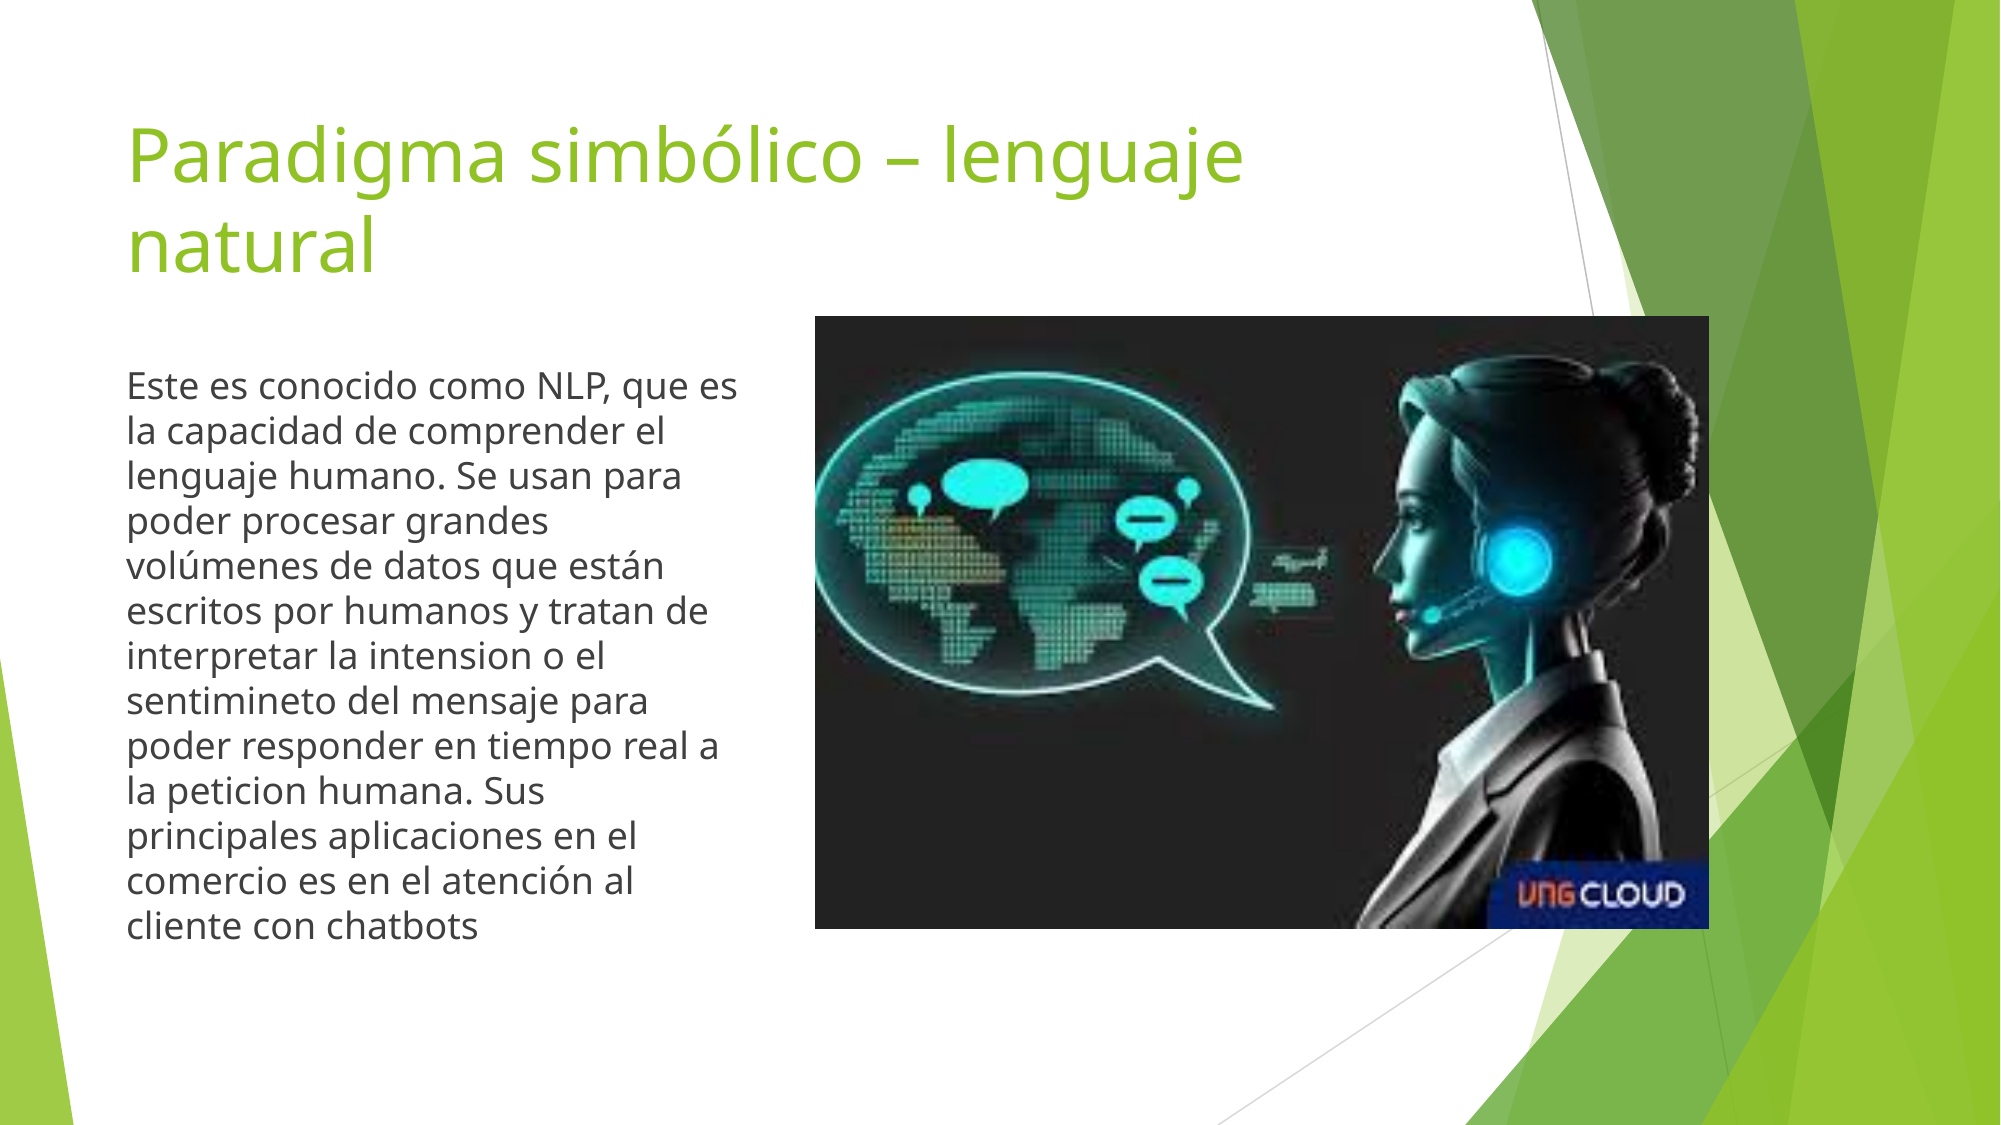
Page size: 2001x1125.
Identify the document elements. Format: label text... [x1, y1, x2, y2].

title Paradigma simbólico – lenguaje natural [111, 99, 1522, 317]
list Este es conocido como NLP, que es la capacidad de comprender el lenguaje humano. Se usan para poder procesar grandes volúmenes de datos que están escritos por humanos y tratan de interpretar la intension o el sentimineto del mensaje para poder responder en tiempo real a la peticion humana. Sus principales aplicaciones en el comercio es en el atención al cliente con chatbots [111, 354, 761, 970]
picture [815, 316, 1709, 929]
